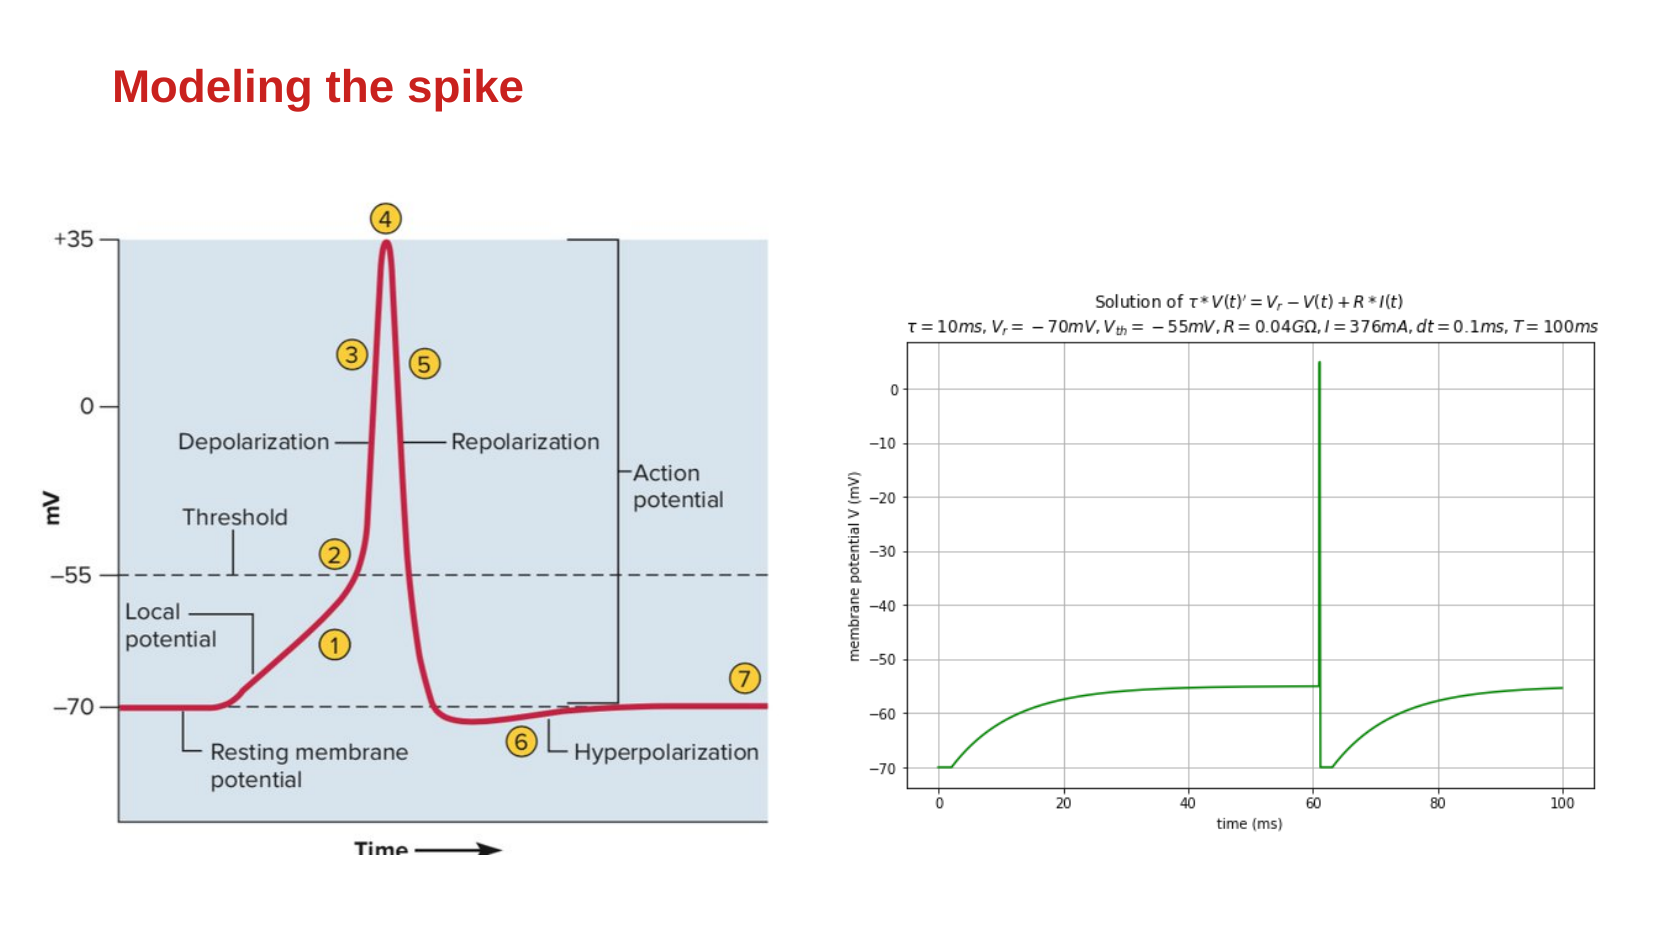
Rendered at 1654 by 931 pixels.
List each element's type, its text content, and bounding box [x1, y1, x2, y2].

picture [38, 183, 781, 856]
picture [840, 282, 1609, 841]
text_box Modeling the spike [97, 53, 691, 172]
